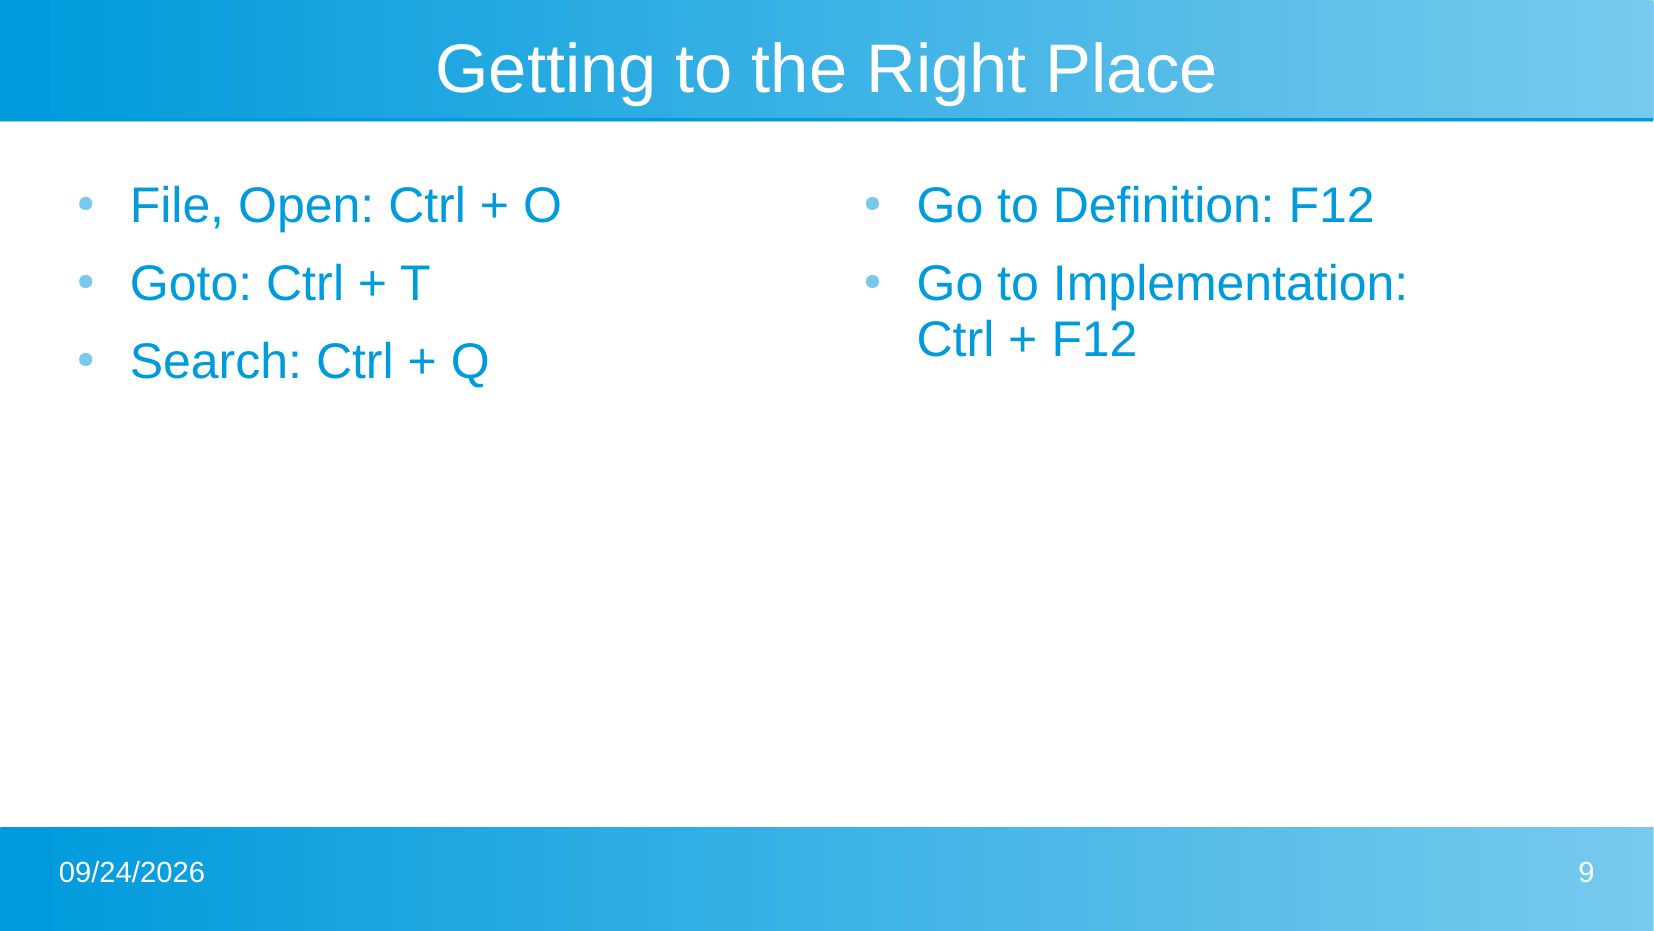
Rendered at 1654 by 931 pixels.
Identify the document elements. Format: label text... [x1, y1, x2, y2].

title Getting to the Right Place [59, 29, 1595, 108]
list File, Open: Ctrl + O Goto: Ctrl + T Search: Ctrl + Q [59, 177, 809, 768]
list Go to Definition: F12 Go to Implementation: Ctrl + F12 [845, 177, 1596, 768]
